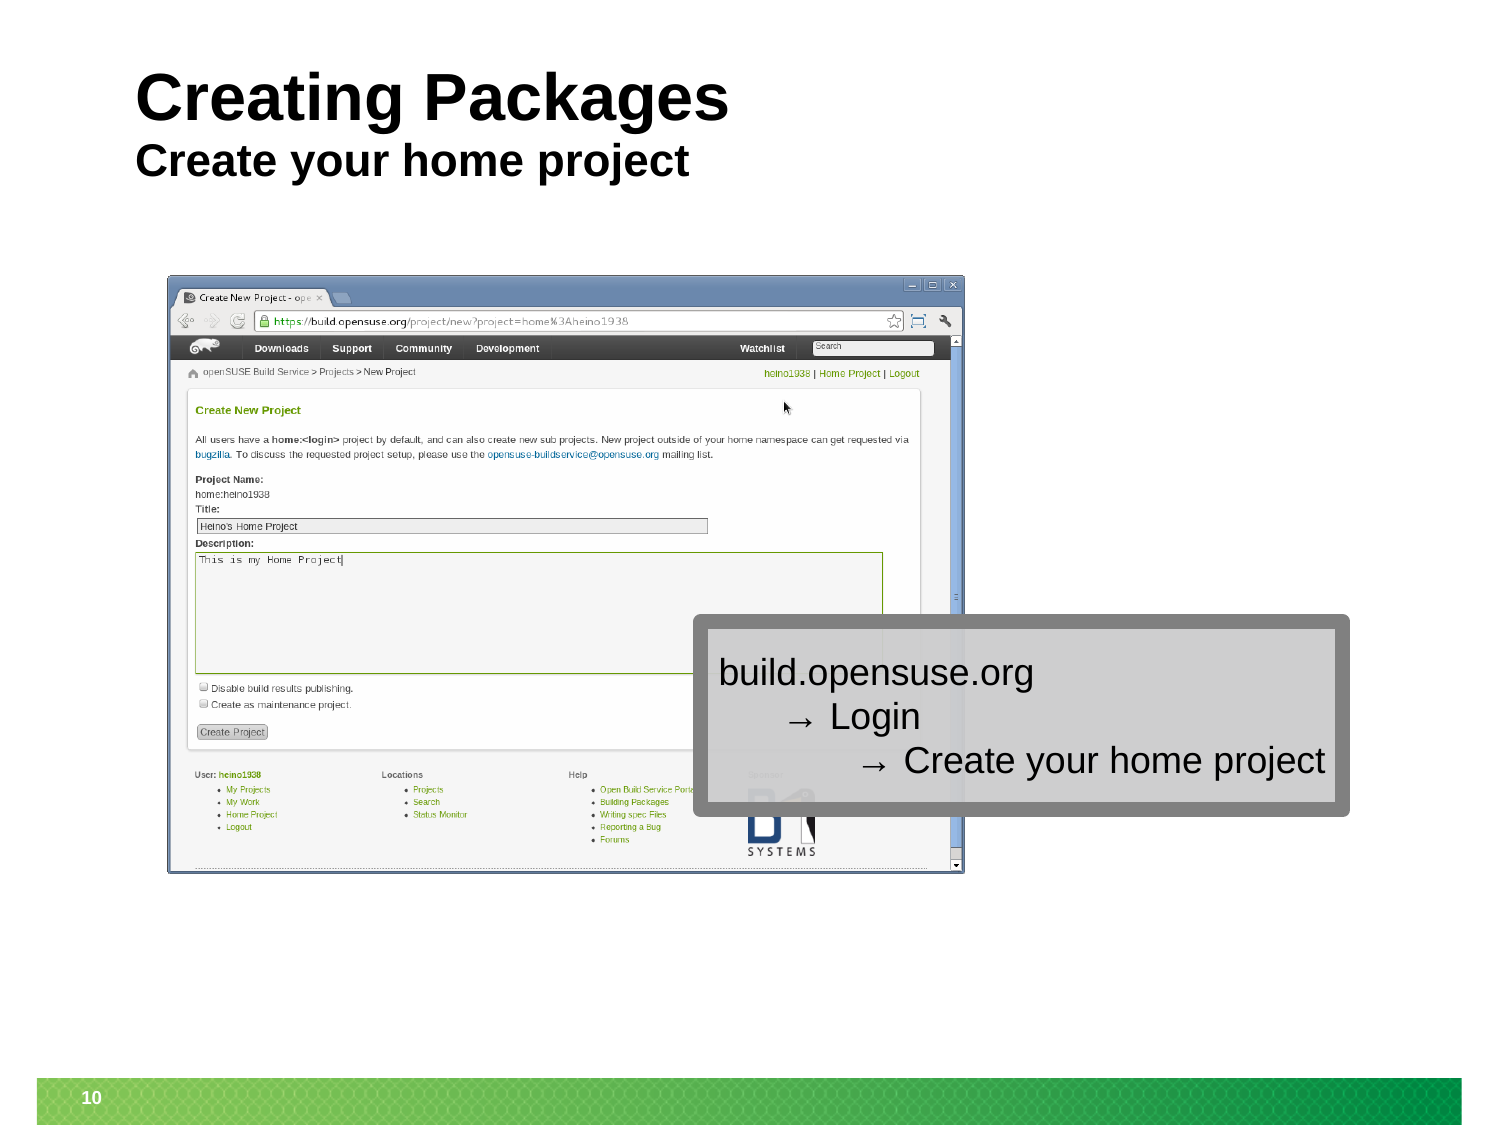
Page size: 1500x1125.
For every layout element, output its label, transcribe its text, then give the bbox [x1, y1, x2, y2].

picture [167, 275, 965, 874]
text_box build.opensuse.org → Login → Create your home project [700, 621, 1343, 810]
title Creating Packages Create your home project [135, 41, 1372, 204]
picture [36, 1078, 1462, 1125]
